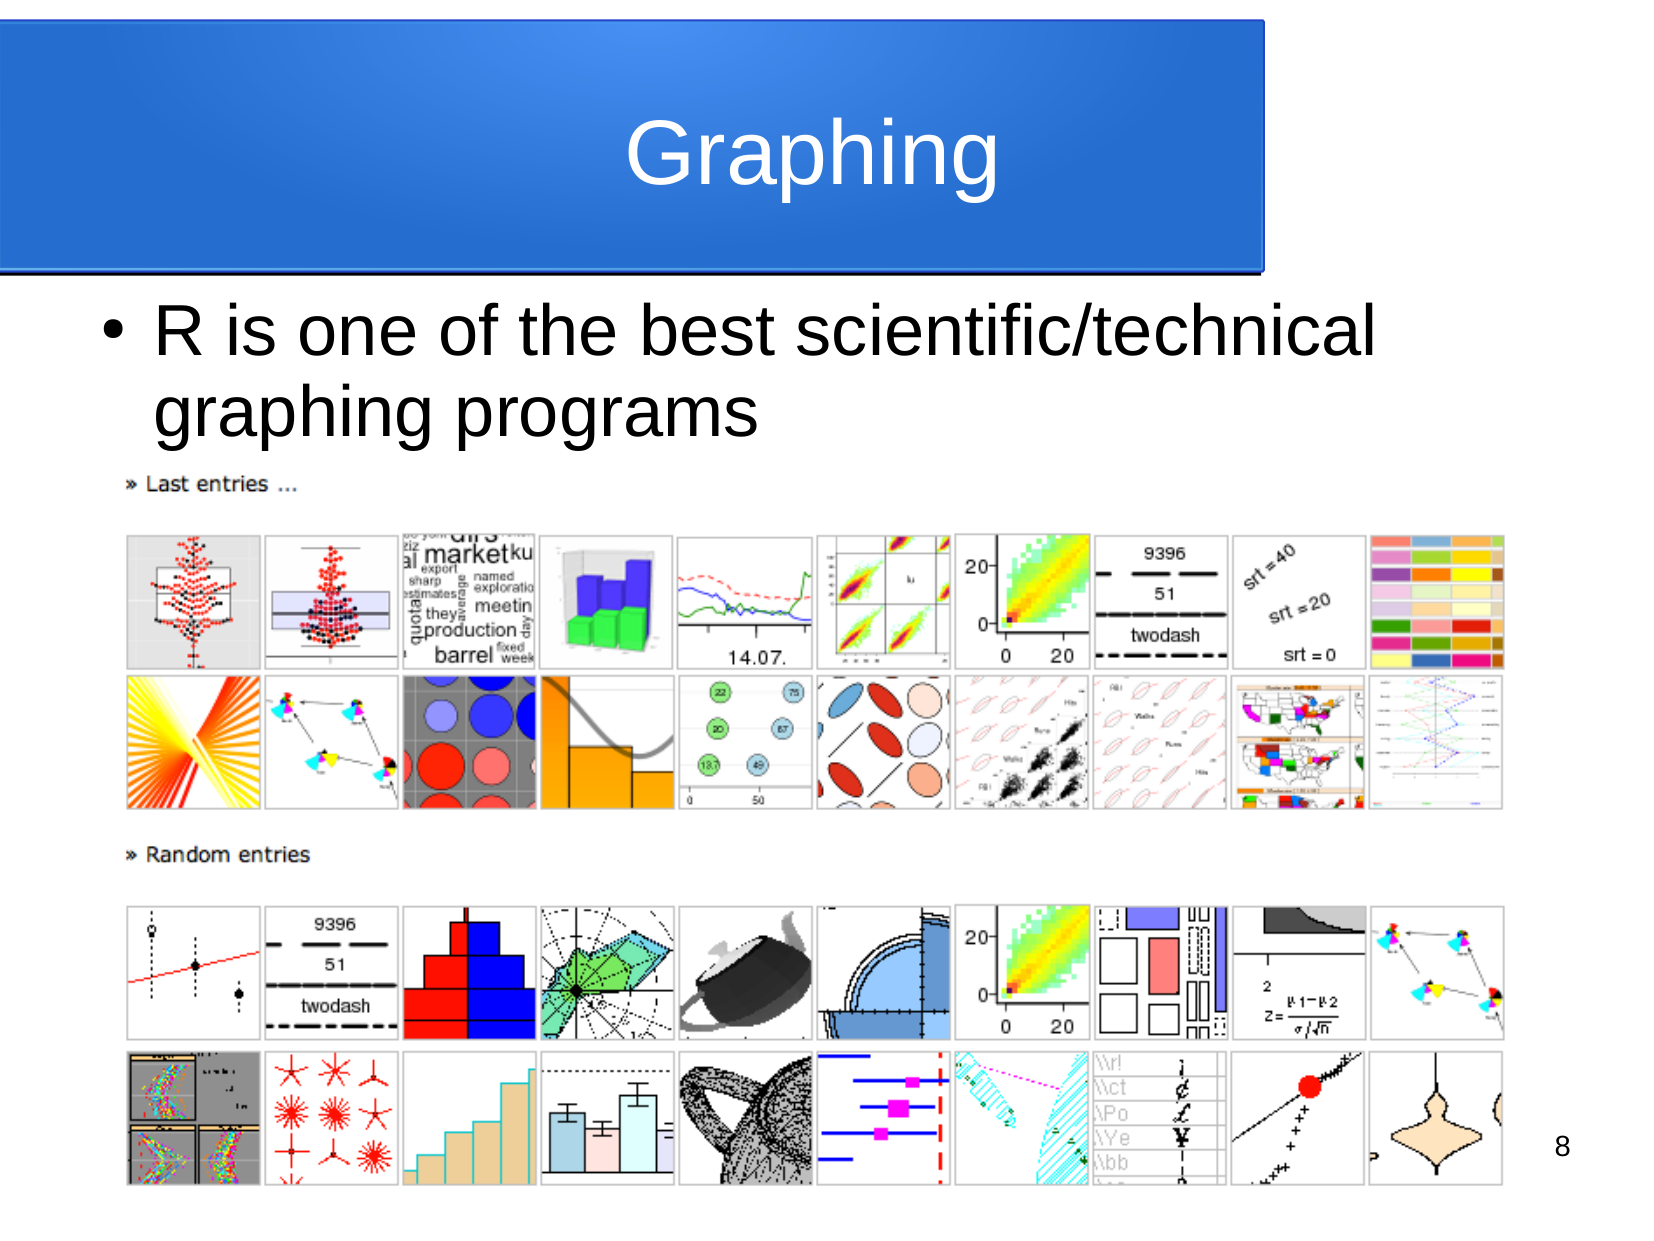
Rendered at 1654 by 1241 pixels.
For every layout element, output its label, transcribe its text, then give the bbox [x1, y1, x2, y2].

picture [118, 462, 1512, 1193]
list R is one of the best scientific/technical graphing programs [82, 290, 1538, 1010]
title Graphing [82, 49, 1544, 257]
